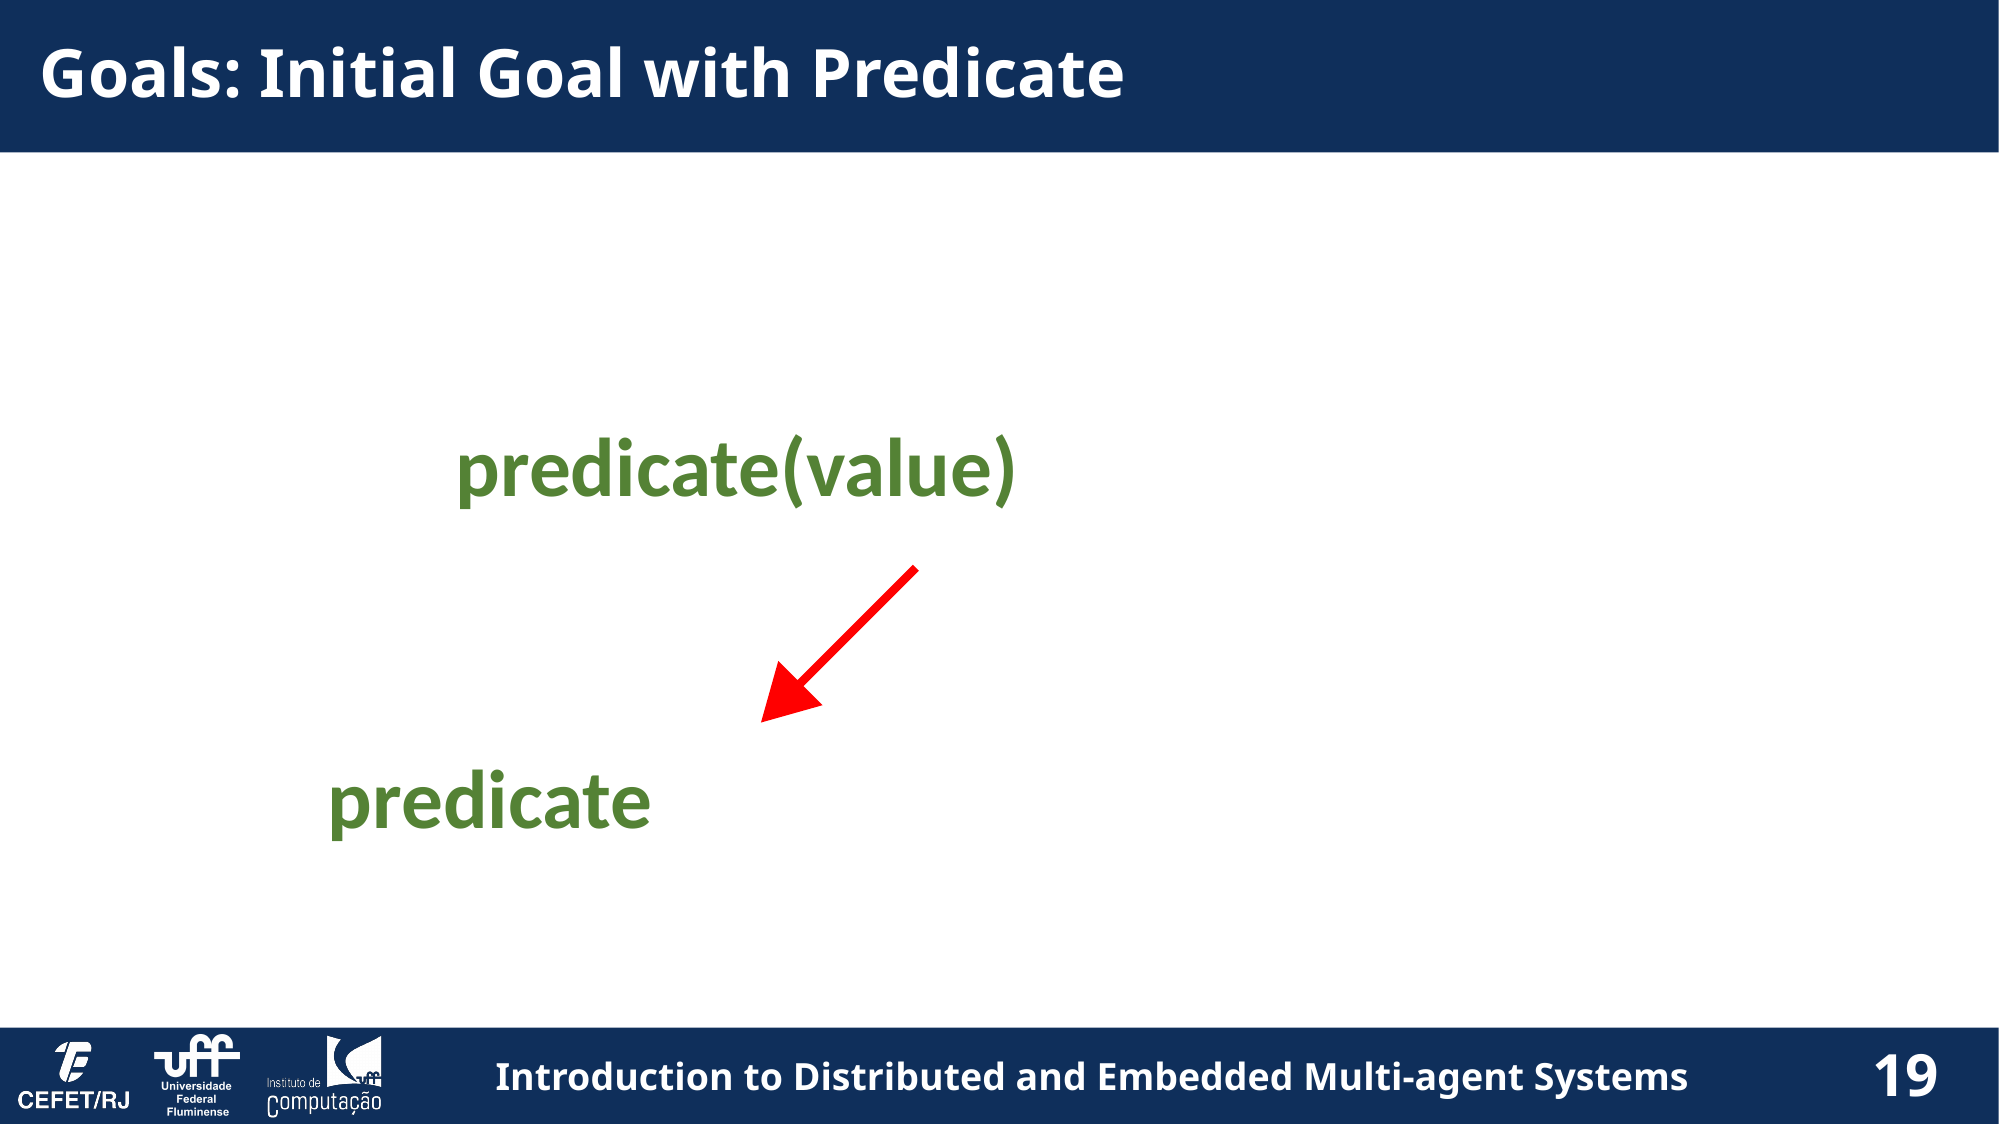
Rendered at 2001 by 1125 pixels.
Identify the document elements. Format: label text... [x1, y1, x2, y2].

text_box predicate [312, 738, 850, 947]
text_box [760, 564, 919, 723]
text_box predicate(value) [29, 405, 1464, 521]
text_box Goals: Initial Goal with Predicate [25, 23, 1999, 119]
picture [265, 1033, 383, 1118]
picture [18, 1021, 129, 1125]
picture [153, 1033, 241, 1121]
